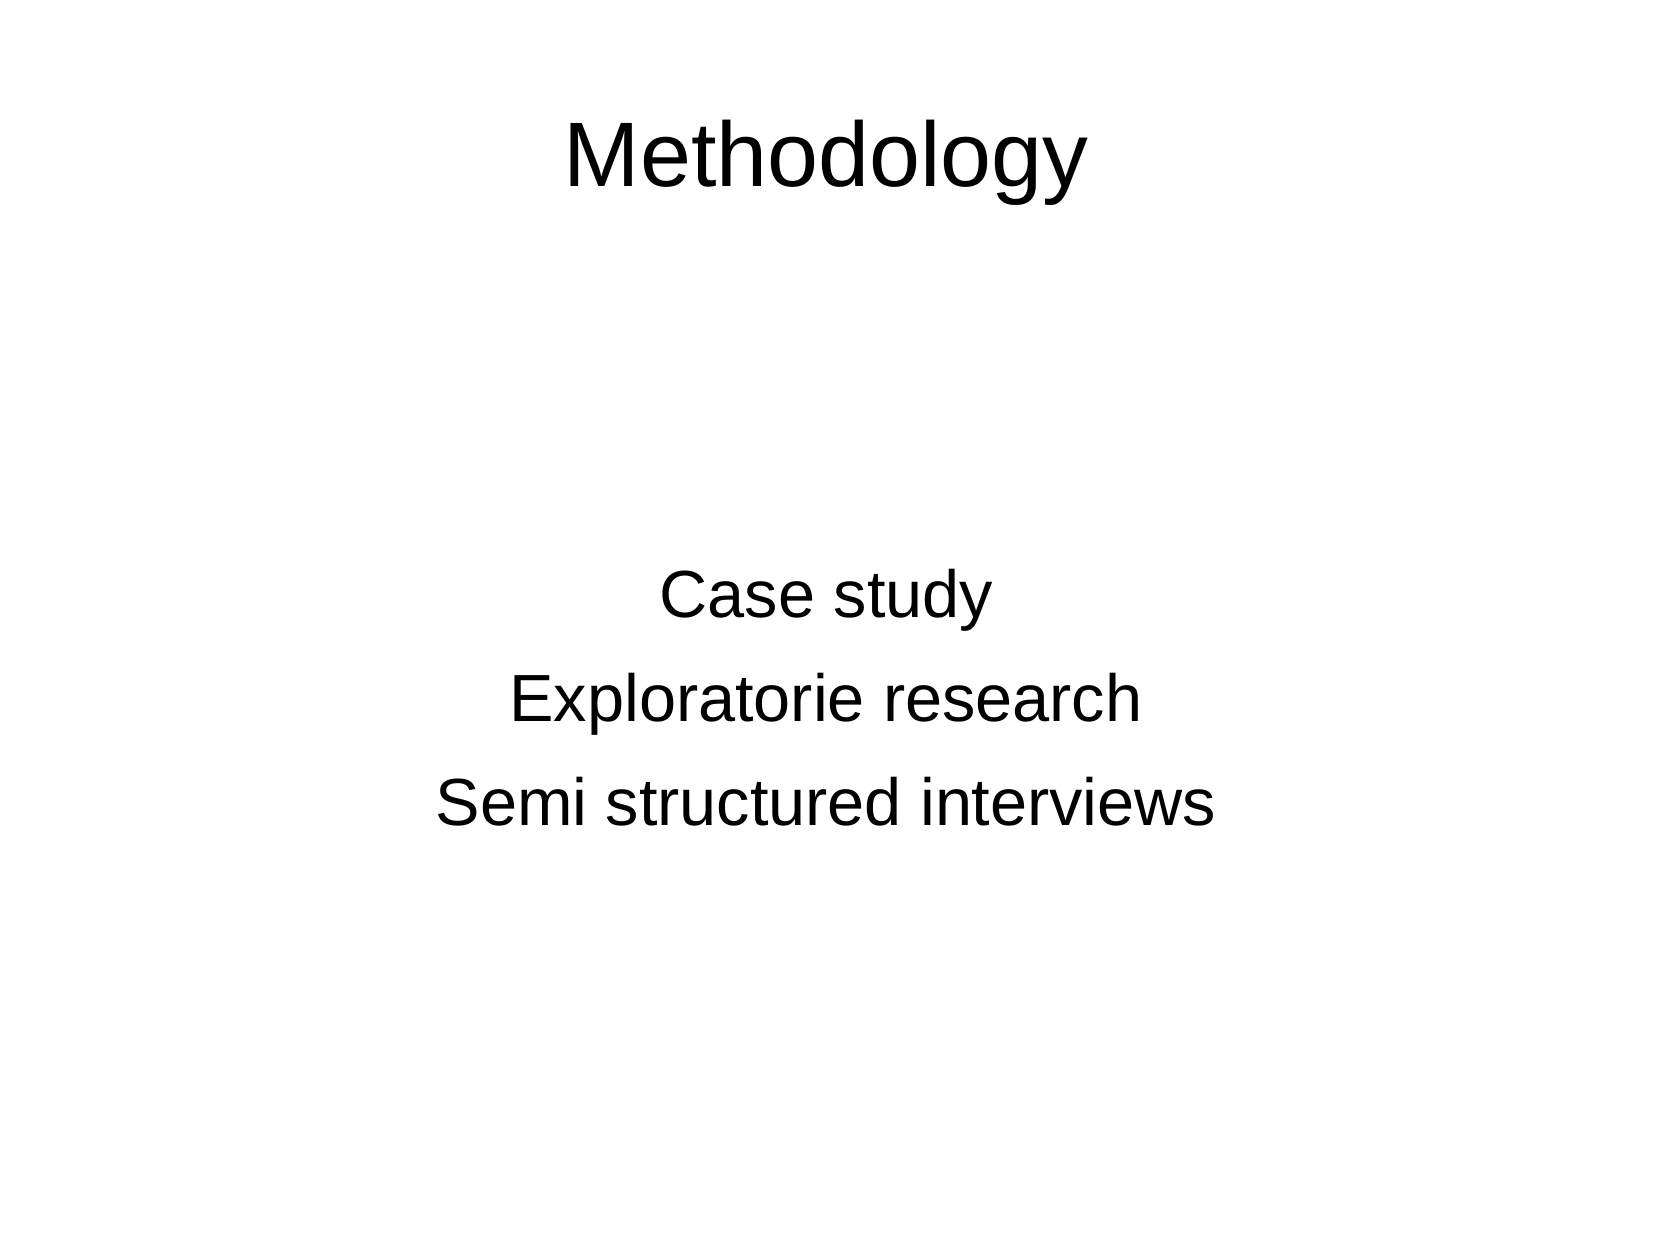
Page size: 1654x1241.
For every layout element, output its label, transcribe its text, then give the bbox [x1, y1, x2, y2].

title Methodology [82, 46, 1571, 260]
subtitle Case study Exploratorie research Semi structured interviews [82, 290, 1571, 1109]
